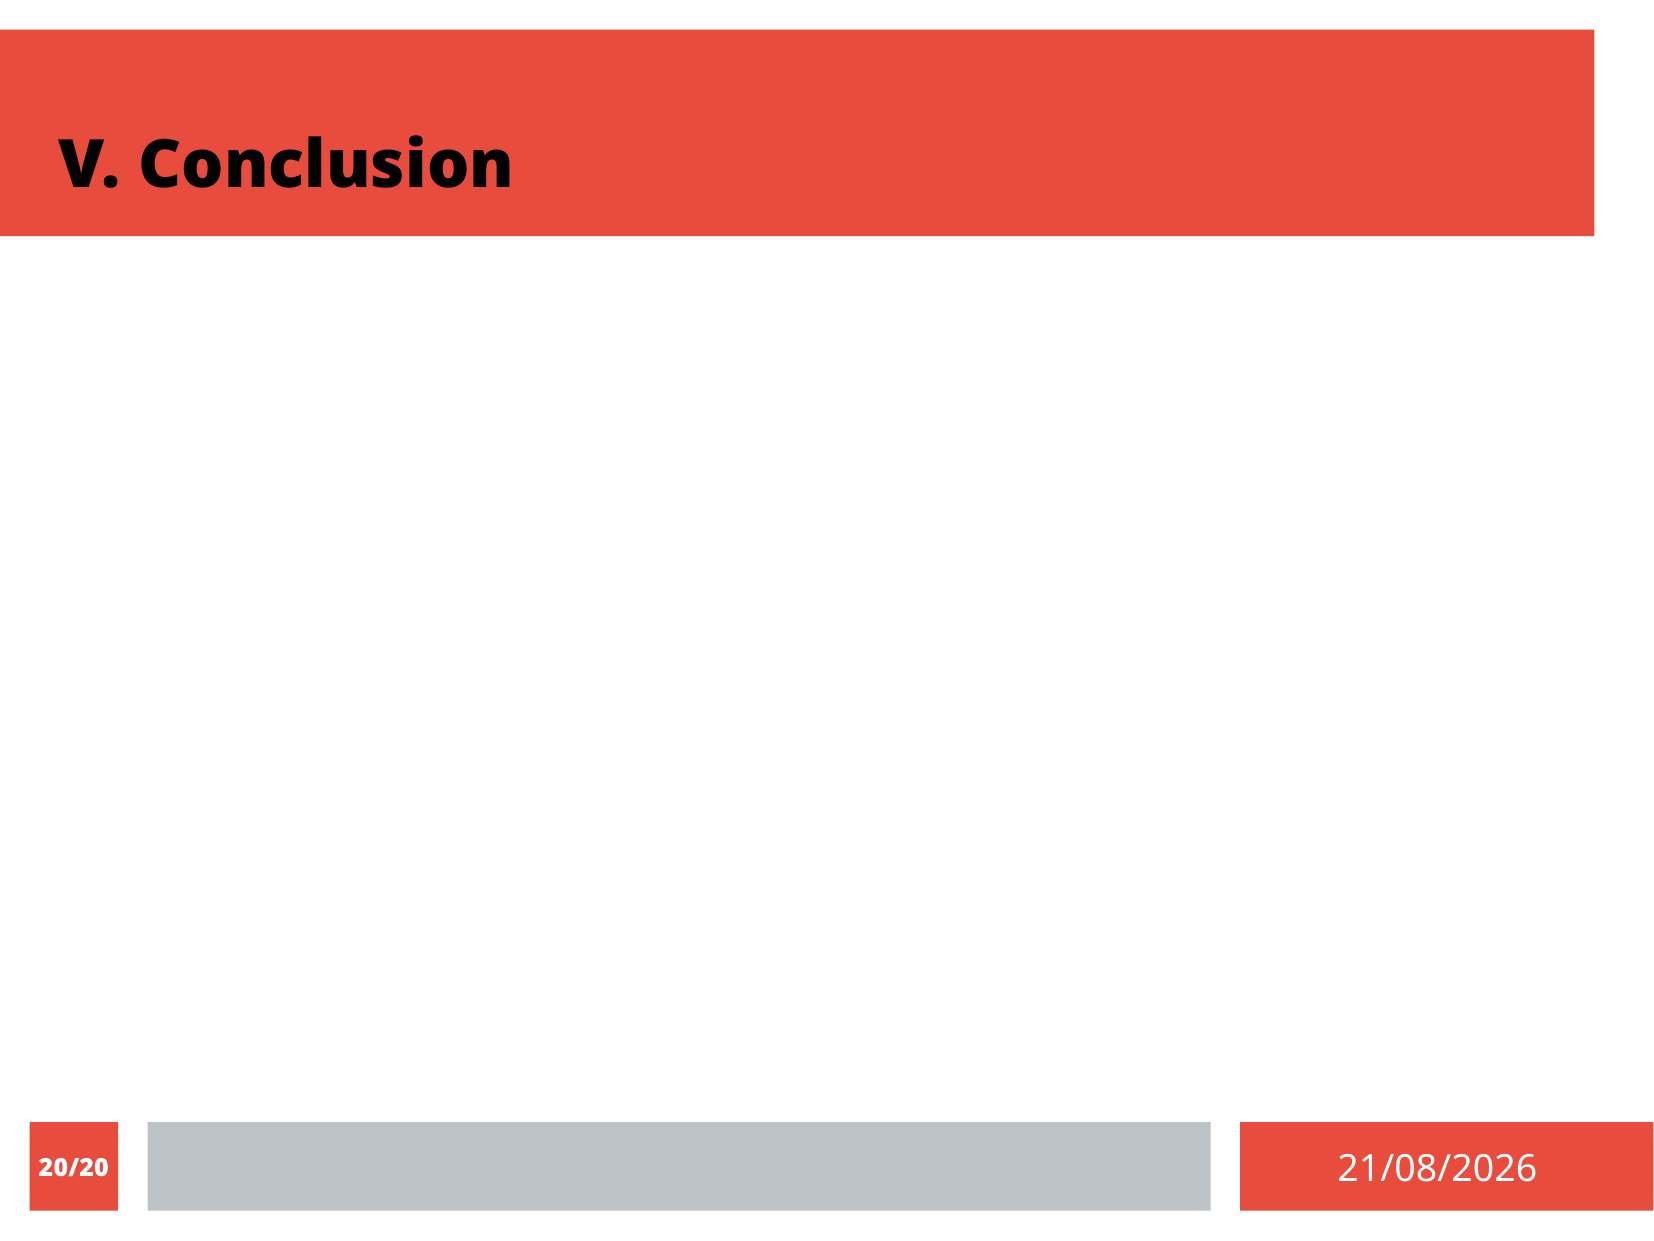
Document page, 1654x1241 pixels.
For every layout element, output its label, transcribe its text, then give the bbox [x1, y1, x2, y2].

title V. Conclusion [59, 59, 1595, 207]
